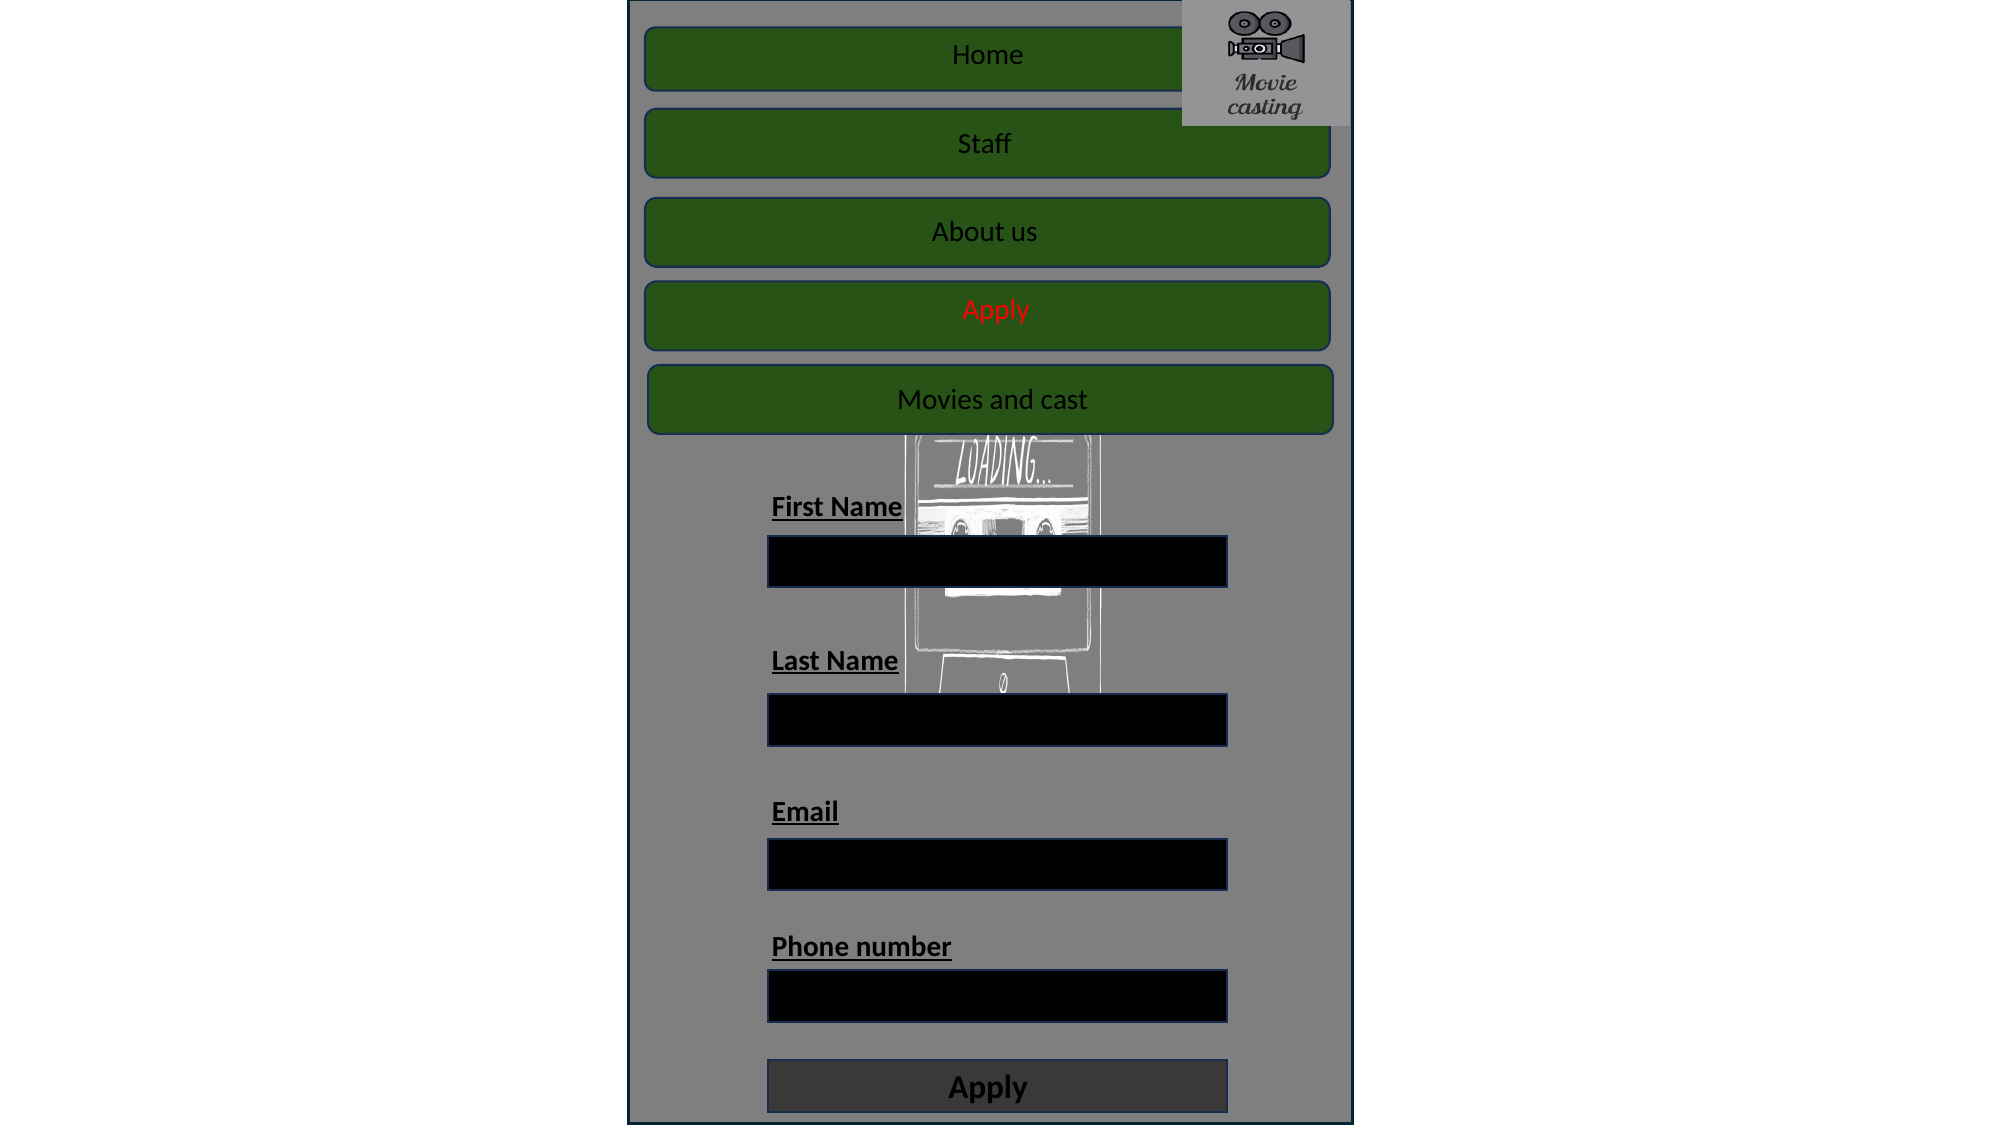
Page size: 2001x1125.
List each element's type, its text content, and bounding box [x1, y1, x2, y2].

text_box About us [916, 205, 1064, 256]
text_box Home [937, 27, 1041, 78]
text_box First Name [756, 480, 1008, 531]
text_box Phone number [756, 919, 1008, 971]
picture [1182, 0, 1350, 126]
text_box Apply [947, 282, 1048, 334]
text_box Apply [933, 1058, 1044, 1114]
text_box Last Name [756, 633, 1008, 685]
text_box Movies and cast [882, 373, 1113, 424]
text_box Email [756, 784, 1008, 835]
text_box [628, 0, 1353, 1124]
text_box Staff [942, 116, 1032, 168]
